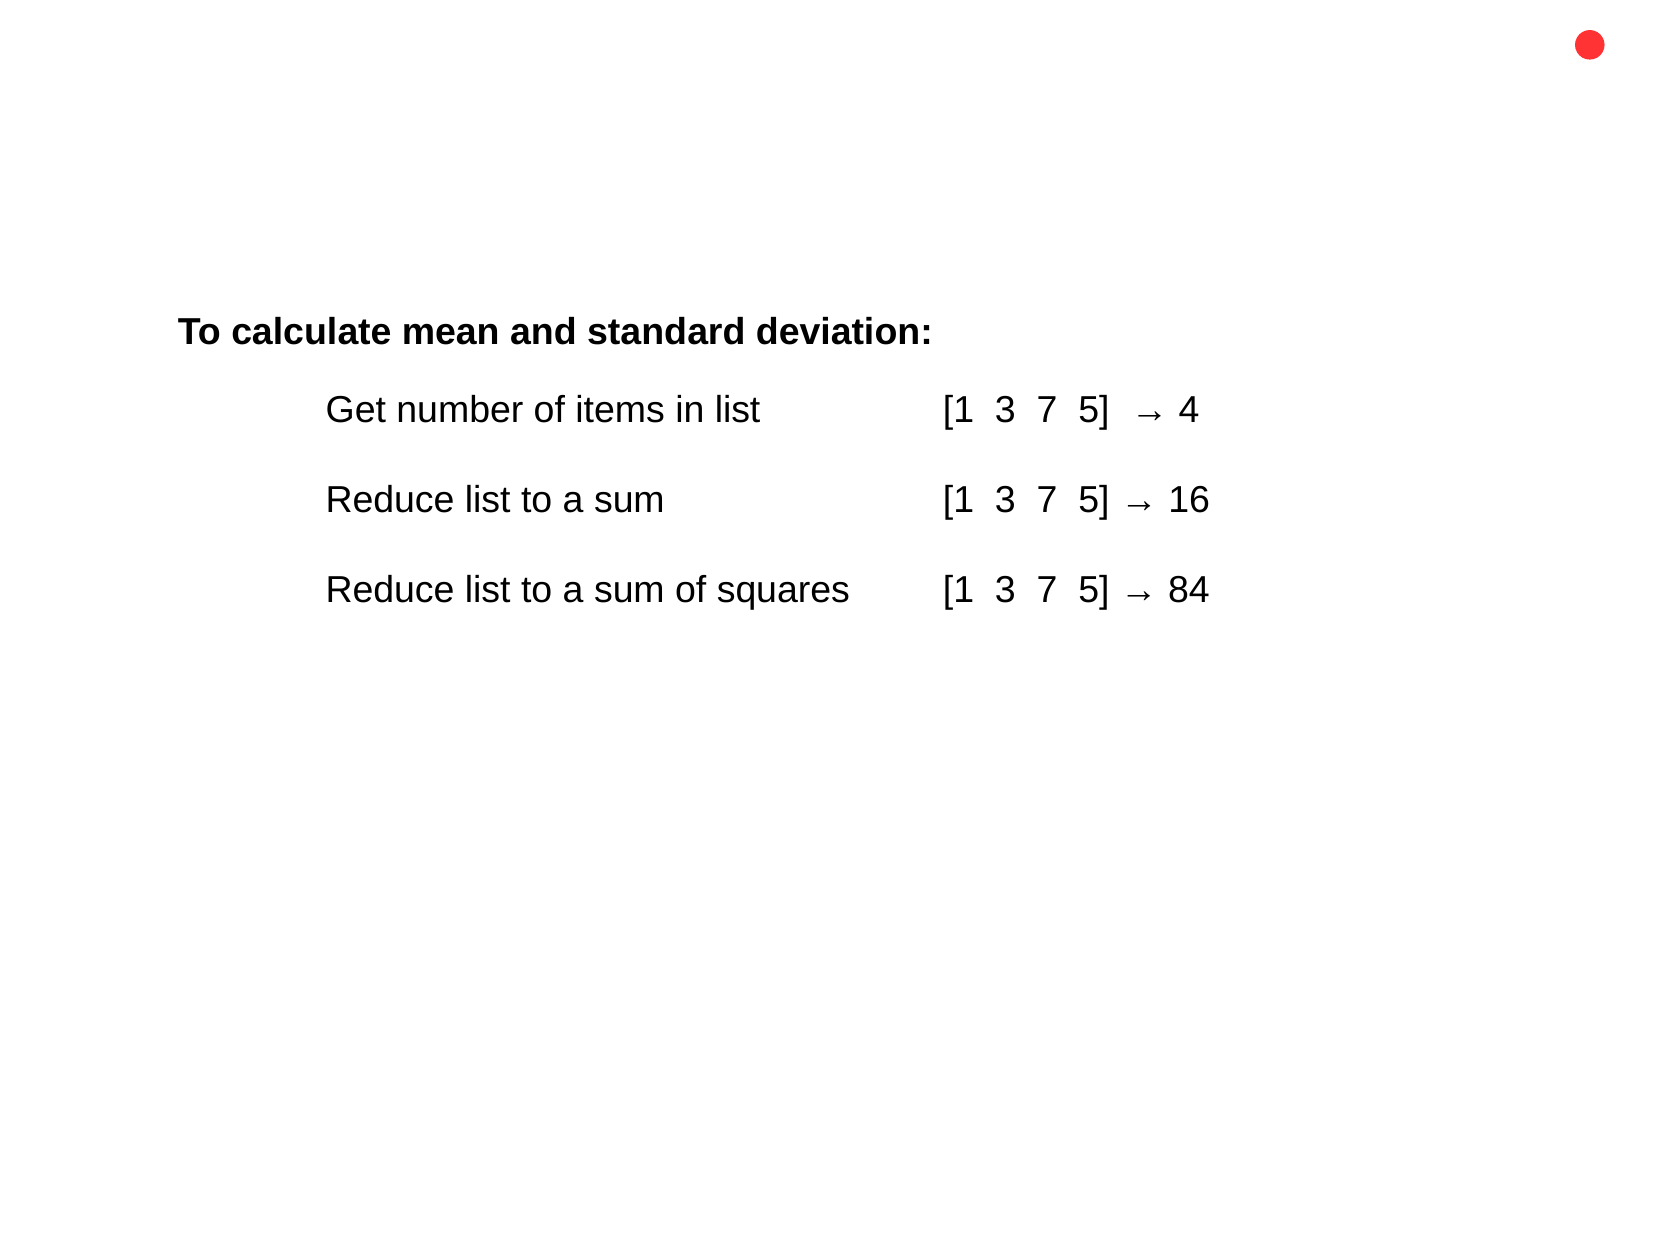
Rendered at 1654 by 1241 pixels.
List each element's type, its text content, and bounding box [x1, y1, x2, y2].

text_box [1 3 7 5] → 4 [1 3 7 5] → 16 [1 3 7 5] → 84 [928, 377, 1423, 645]
text_box [1575, 30, 1605, 60]
text_box Get number of items in list Reduce list to a sum Reduce list to a sum of squares [310, 377, 866, 645]
text_box To calculate mean and standard deviation: [163, 299, 1252, 357]
